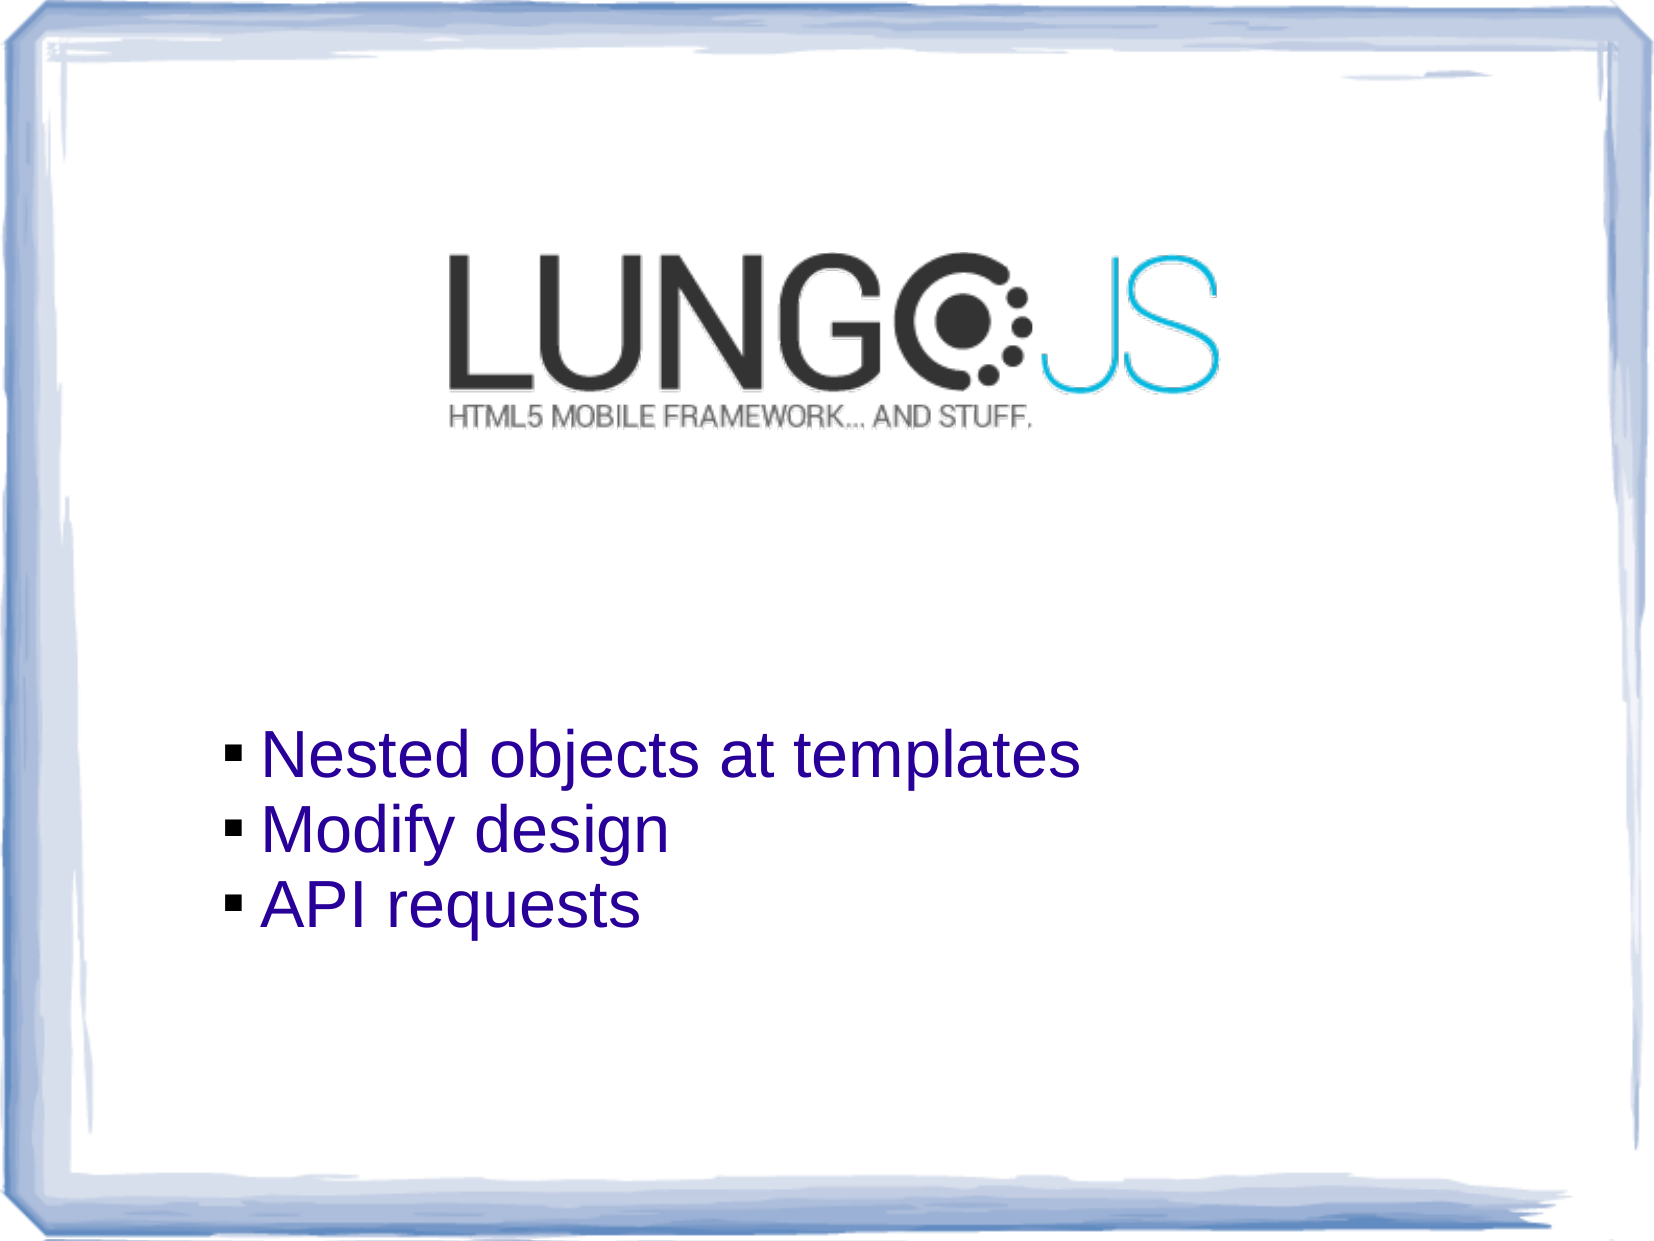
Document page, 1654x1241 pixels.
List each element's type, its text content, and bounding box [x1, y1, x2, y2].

subtitle Nested objects at templates Modify design API requests [225, 540, 1571, 1045]
picture [0, 0, 1654, 1241]
